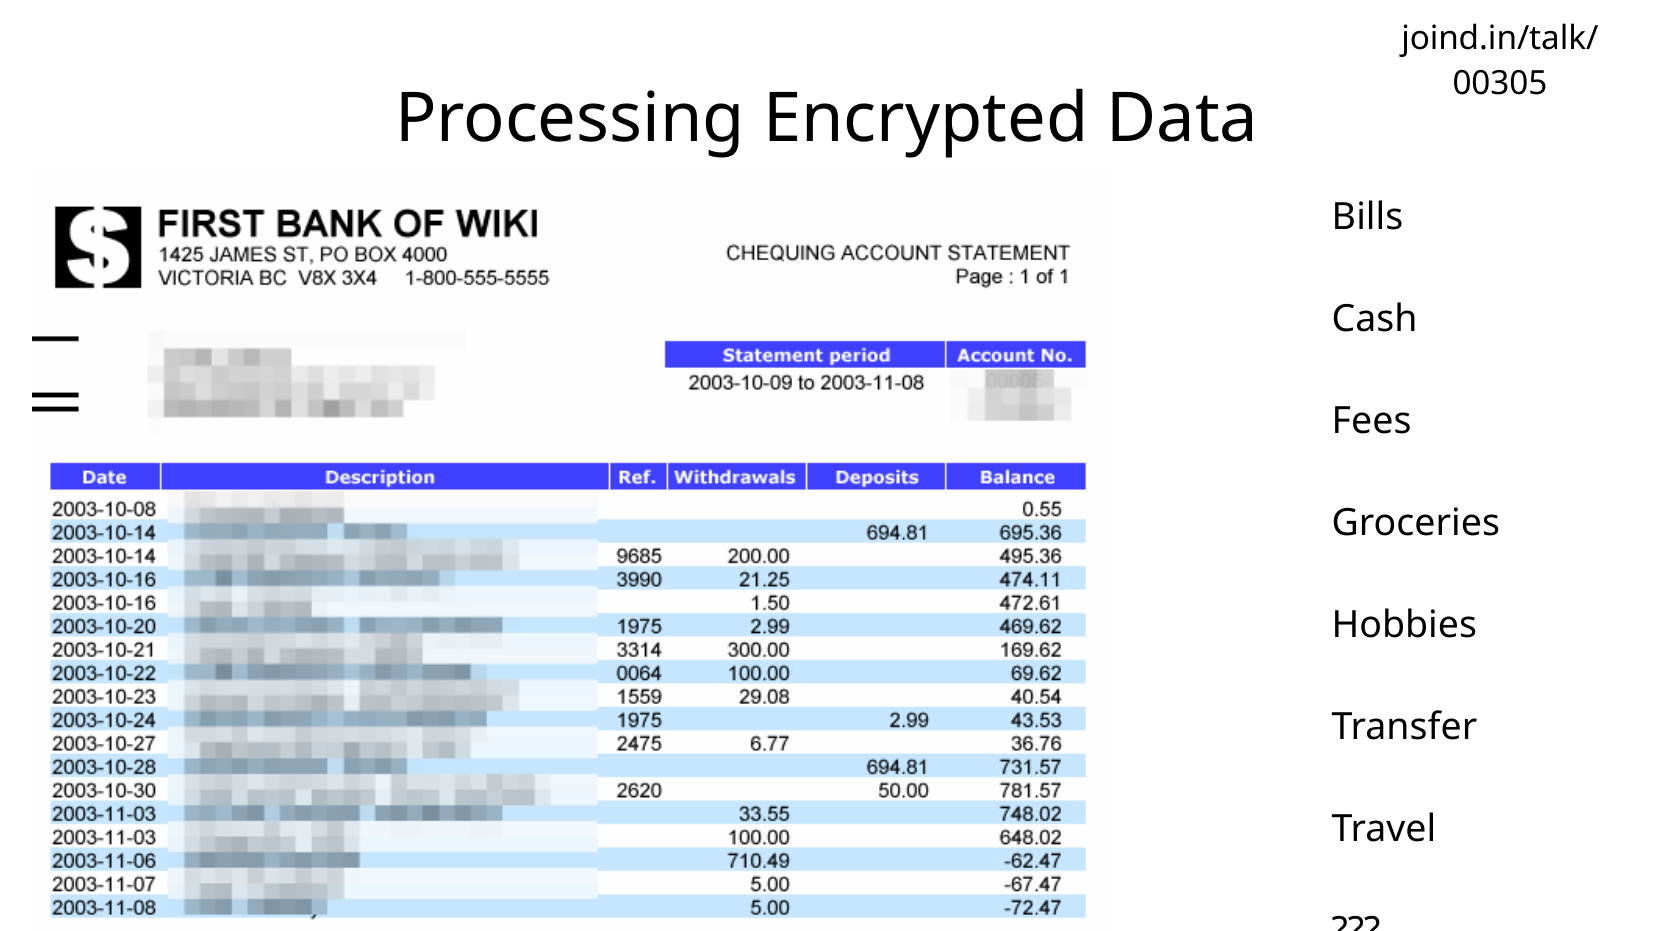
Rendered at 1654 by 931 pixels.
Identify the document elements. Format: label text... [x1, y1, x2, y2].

title Processing Encrypted Data [82, 37, 1571, 193]
text_box Bills Cash Fees Groceries Hobbies Transfer Travel ??? [1311, 176, 1630, 848]
picture [32, 171, 1111, 931]
